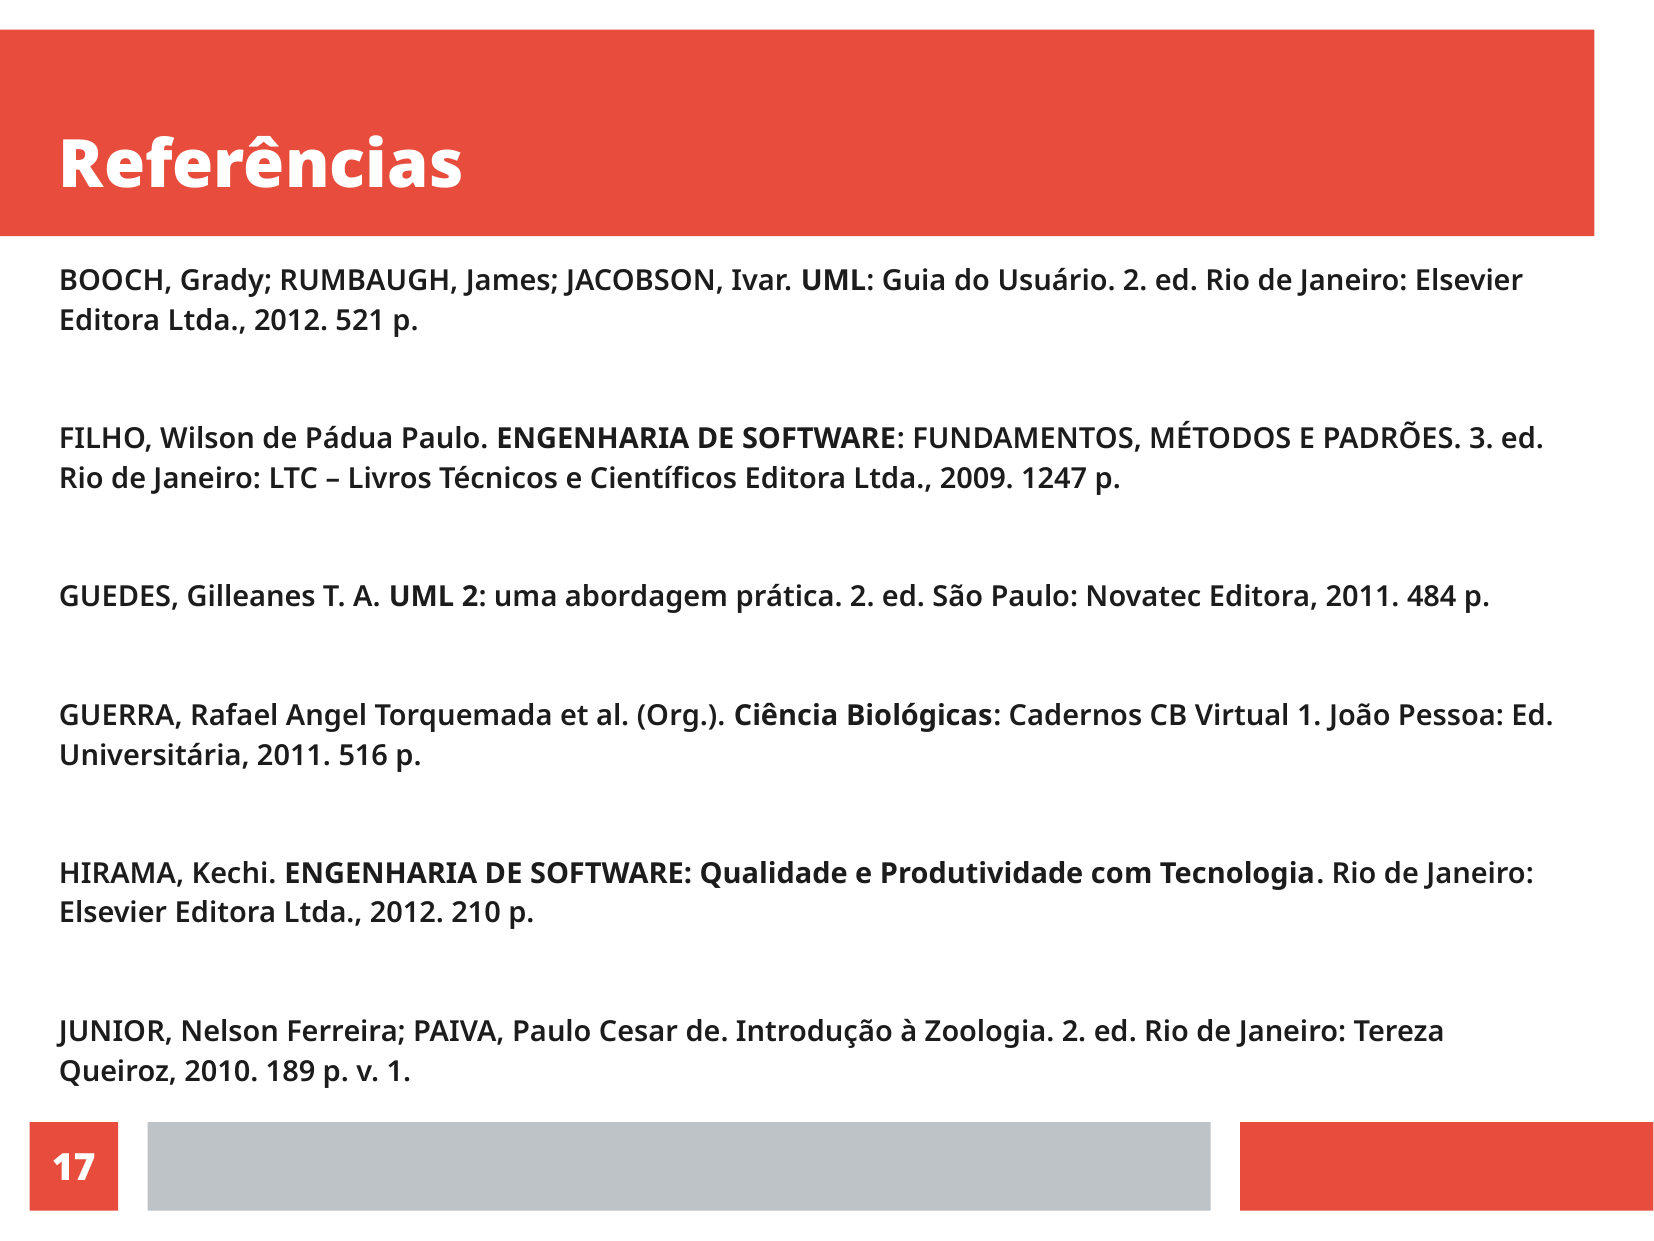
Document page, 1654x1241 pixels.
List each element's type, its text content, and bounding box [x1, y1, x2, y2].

title Referências [59, 59, 1595, 207]
list BOOCH, Grady; RUMBAUGH, James; JACOBSON, Ivar. UML: Guia do Usuário. 2. ed. Rio de Janeiro: Elsevier Editora Ltda., 2012. 521 p. FILHO, Wilson de Pádua Paulo. ENGENHARIA DE SOFTWARE: FUNDAMENTOS, MÉTODOS E PADRÕES. 3. ed. Rio de Janeiro: LTC – Livros Técnicos e Científicos Editora Ltda., 2009. 1247 p. GUEDES, Gilleanes T. A. UML 2: uma abordagem prática. 2. ed. São Paulo: Novatec Editora, 2011. 484 p. GUERRA, Rafael Angel Torquemada et al. (Org.). Ciência Biológicas: Cadernos CB Virtual 1. João Pessoa: Ed. Universitária, 2011. 516 p. HIRAMA, Kechi. ENGENHARIA DE SOFTWARE: Qualidade e Produtividade com Tecnologia. Rio de Janeiro: Elsevier Editora Ltda., 2012. 210 p. JUNIOR, Nelson Ferreira; PAIVA, Paulo Cesar de. Introdução à Zoologia. 2. ed. Rio de Janeiro: Tereza Queiroz, 2010. 189 p. v. 1. [59, 259, 1565, 1093]
